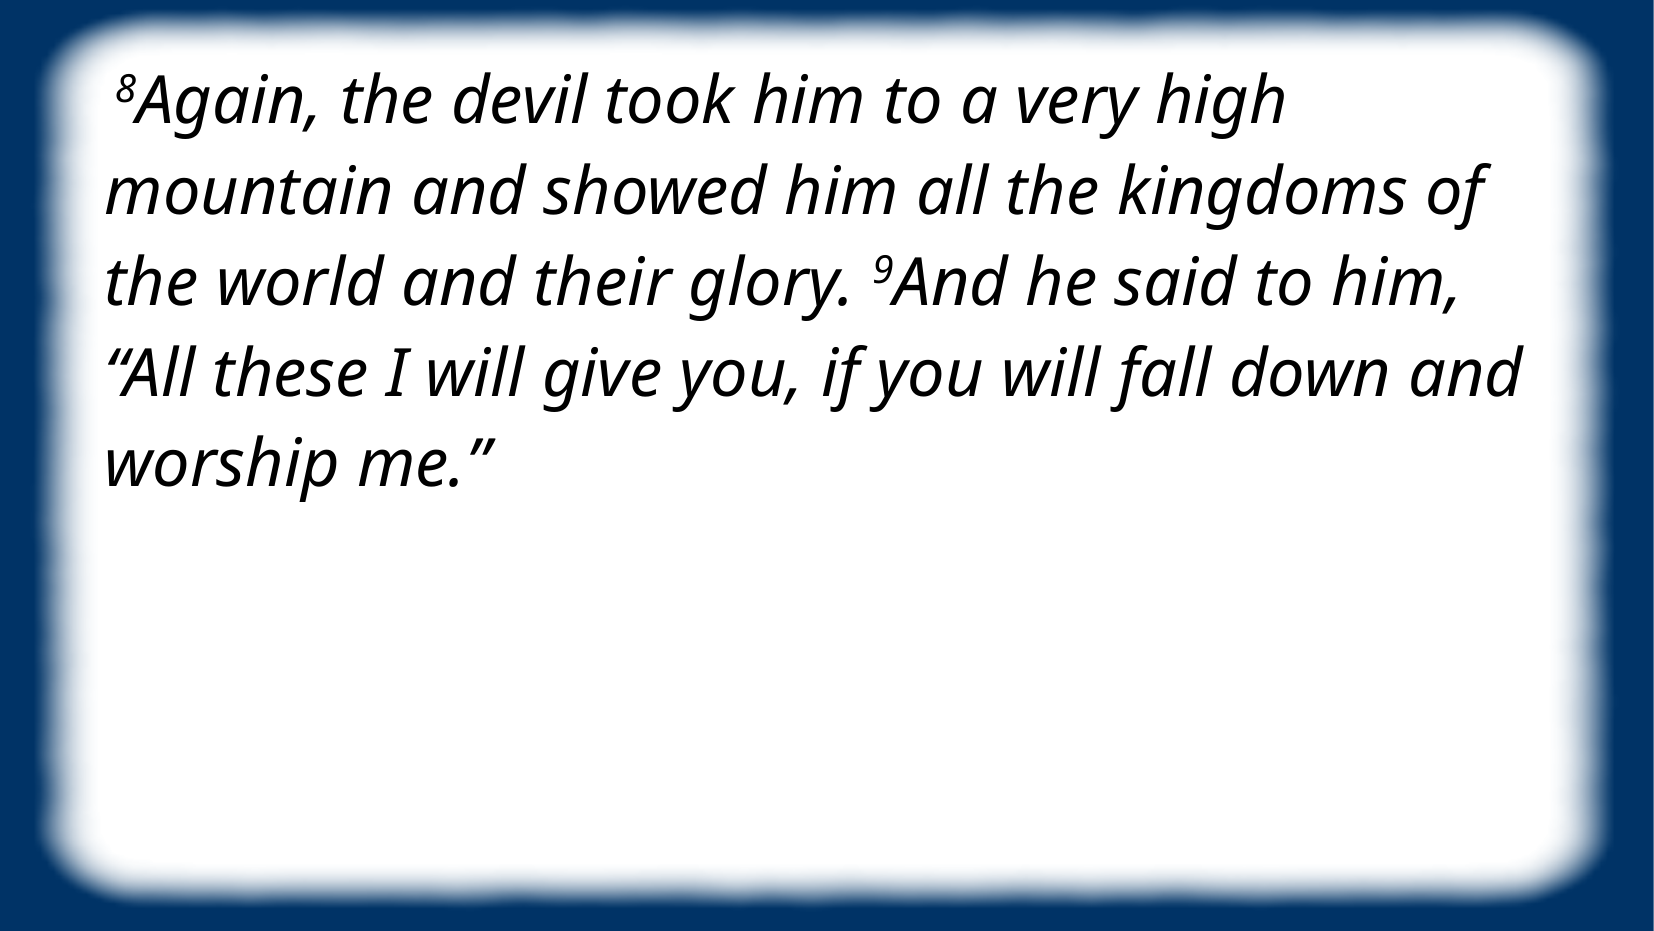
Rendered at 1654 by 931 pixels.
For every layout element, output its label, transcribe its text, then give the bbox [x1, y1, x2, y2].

text_box 8Again, the devil took him to a very high mountain and showed him all the kingdoms of the world and their glory. 9And he said to him, “All these I will give you, if you will fall down and worship me.” [90, 45, 1546, 504]
picture [0, 0, 1654, 931]
